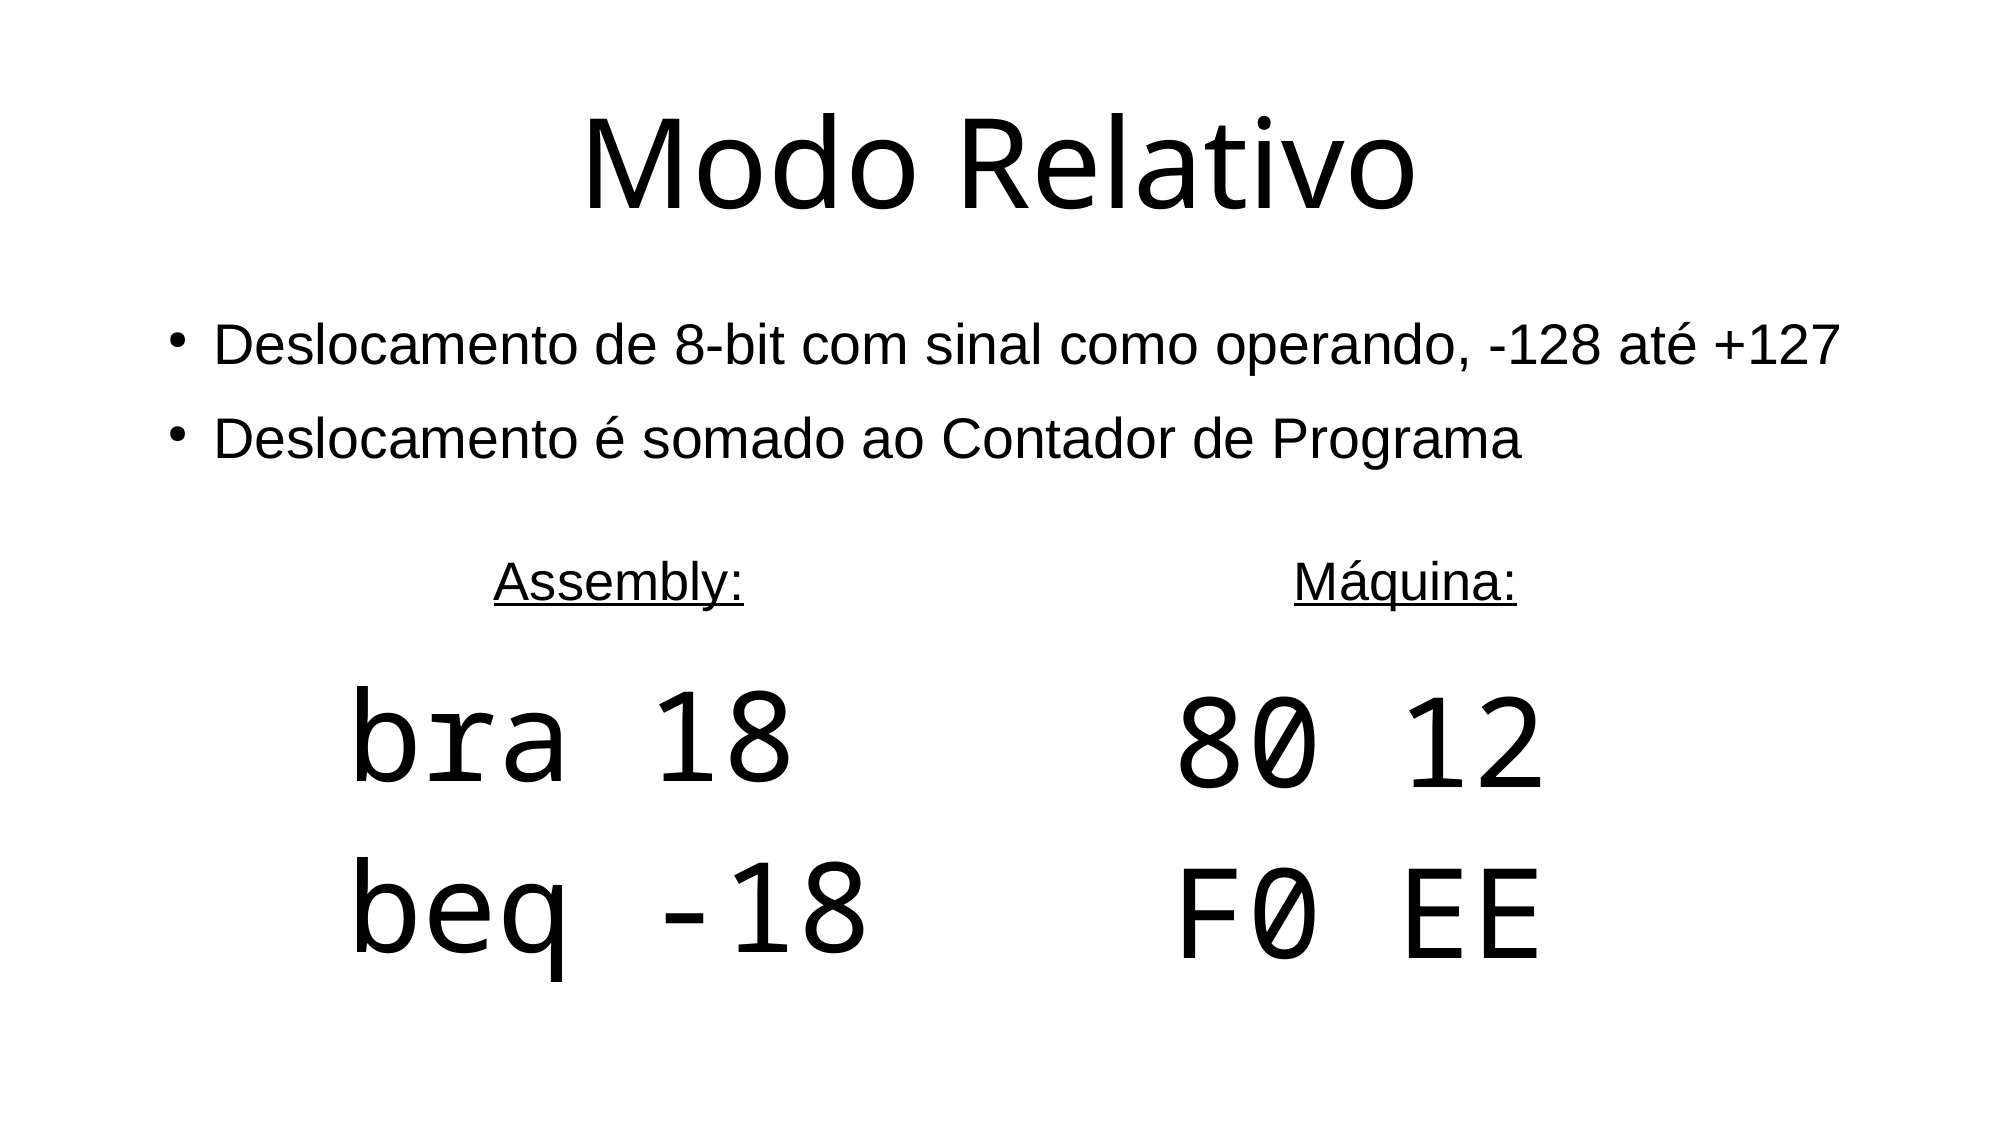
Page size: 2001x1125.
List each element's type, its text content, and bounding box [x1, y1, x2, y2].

text_box 80 12 F0 EE [1157, 646, 1636, 1003]
title Modo Relativo [137, 59, 1863, 278]
text_box bra 18 beq -18 [332, 640, 889, 997]
list Deslocamento de 8-bit com sinal como operando, -128 até +127 Deslocamento é somado ao Contador de Programa [137, 299, 1863, 526]
text_box Máquina: [1279, 543, 1534, 620]
text_box Assembly: [478, 543, 760, 620]
